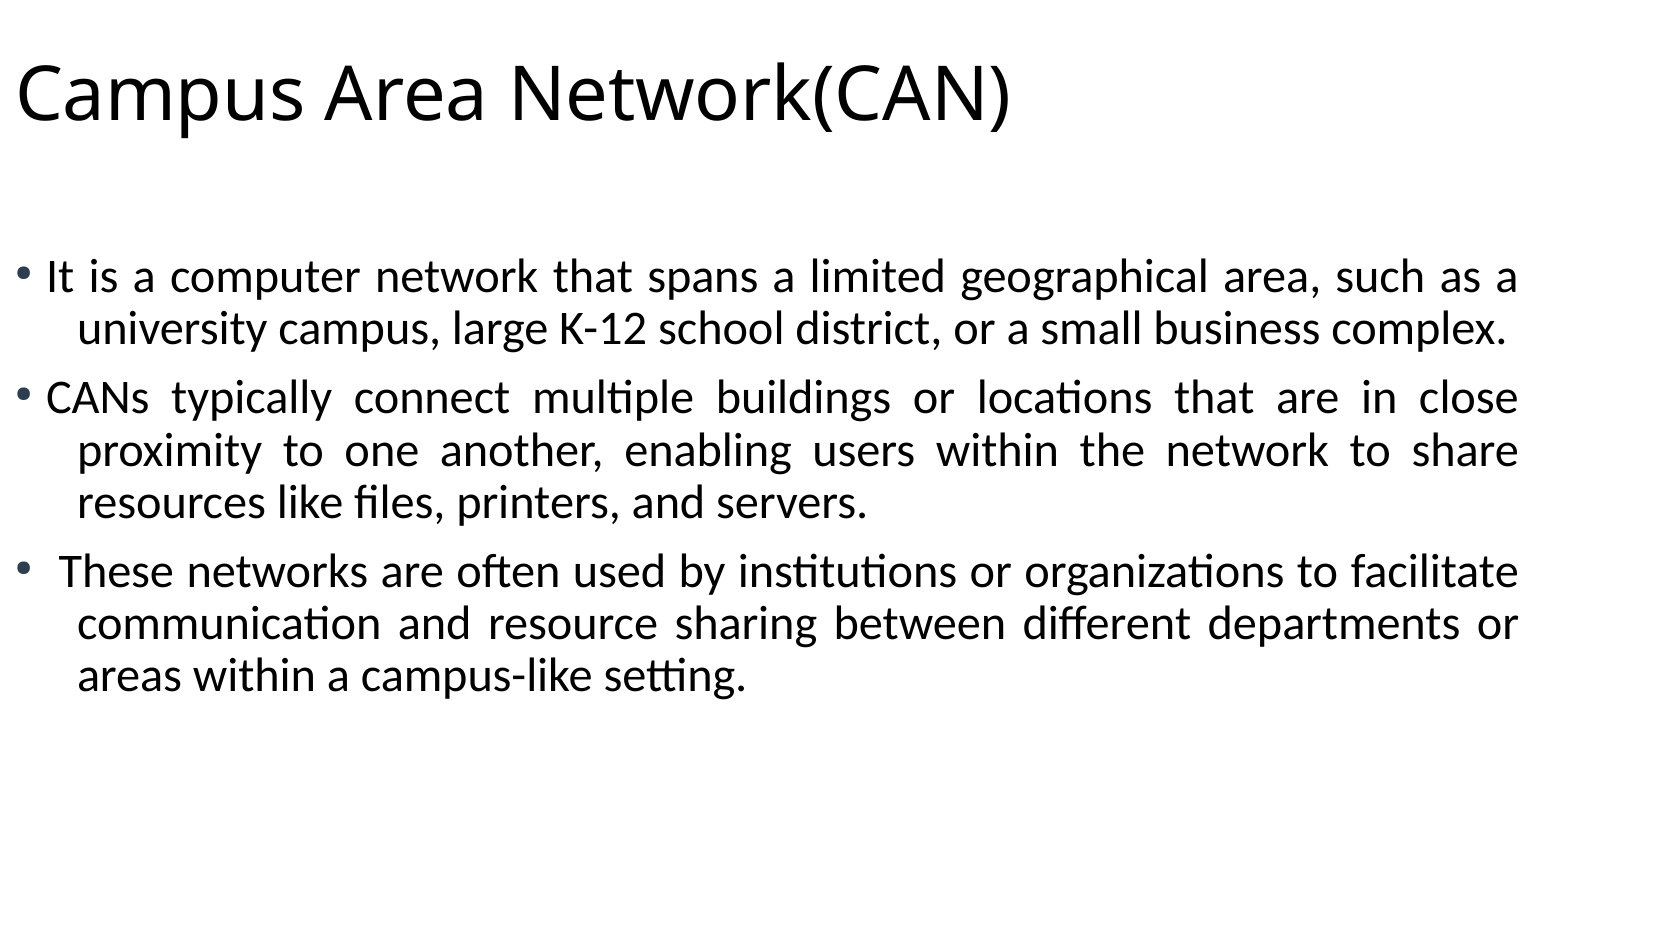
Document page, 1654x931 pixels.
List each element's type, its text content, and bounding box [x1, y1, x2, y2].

list It is a computer network that spans a limited geographical area, such as a university campus, large K-12 school district, or a small business complex. CANs typically connect multiple buildings or locations that are in close proximity to one another, enabling users within the network to share resources like files, printers, and servers. These networks are often used by institutions or organizations to facilitate communication and resource sharing between different departments or areas within a campus-like setting. [0, 243, 1536, 864]
title Campus Area Network(CAN) [0, 36, 1536, 155]
